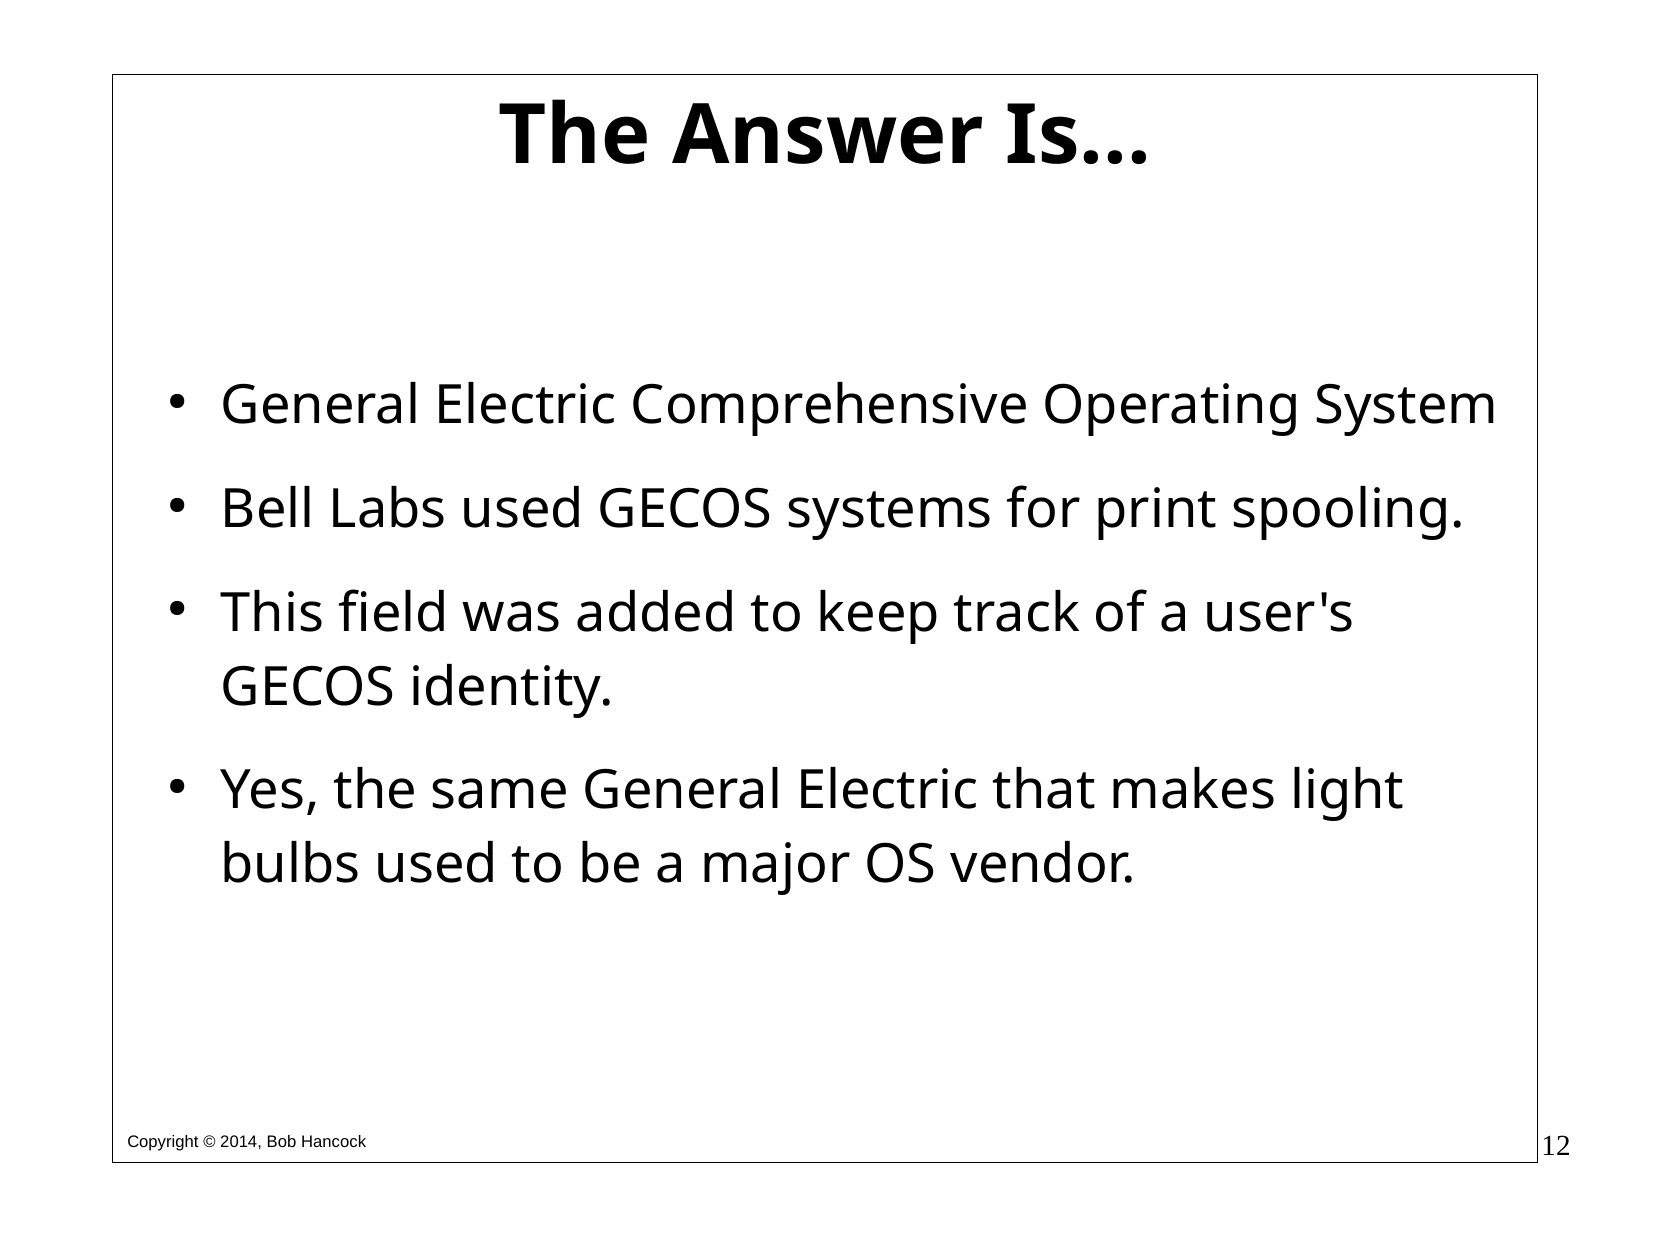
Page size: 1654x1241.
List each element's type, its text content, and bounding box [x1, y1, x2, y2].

list General Electric Comprehensive Operating System Bell Labs used GECOS systems for print spooling. This field was added to keep track of a user's GECOS identity. Yes, the same General Electric that makes light bulbs used to be a major OS vendor. [150, 262, 1501, 1126]
title The Answer Is... [112, 75, 1538, 188]
text_box Copyright © 2014, Bob Hancock [112, 1125, 382, 1159]
